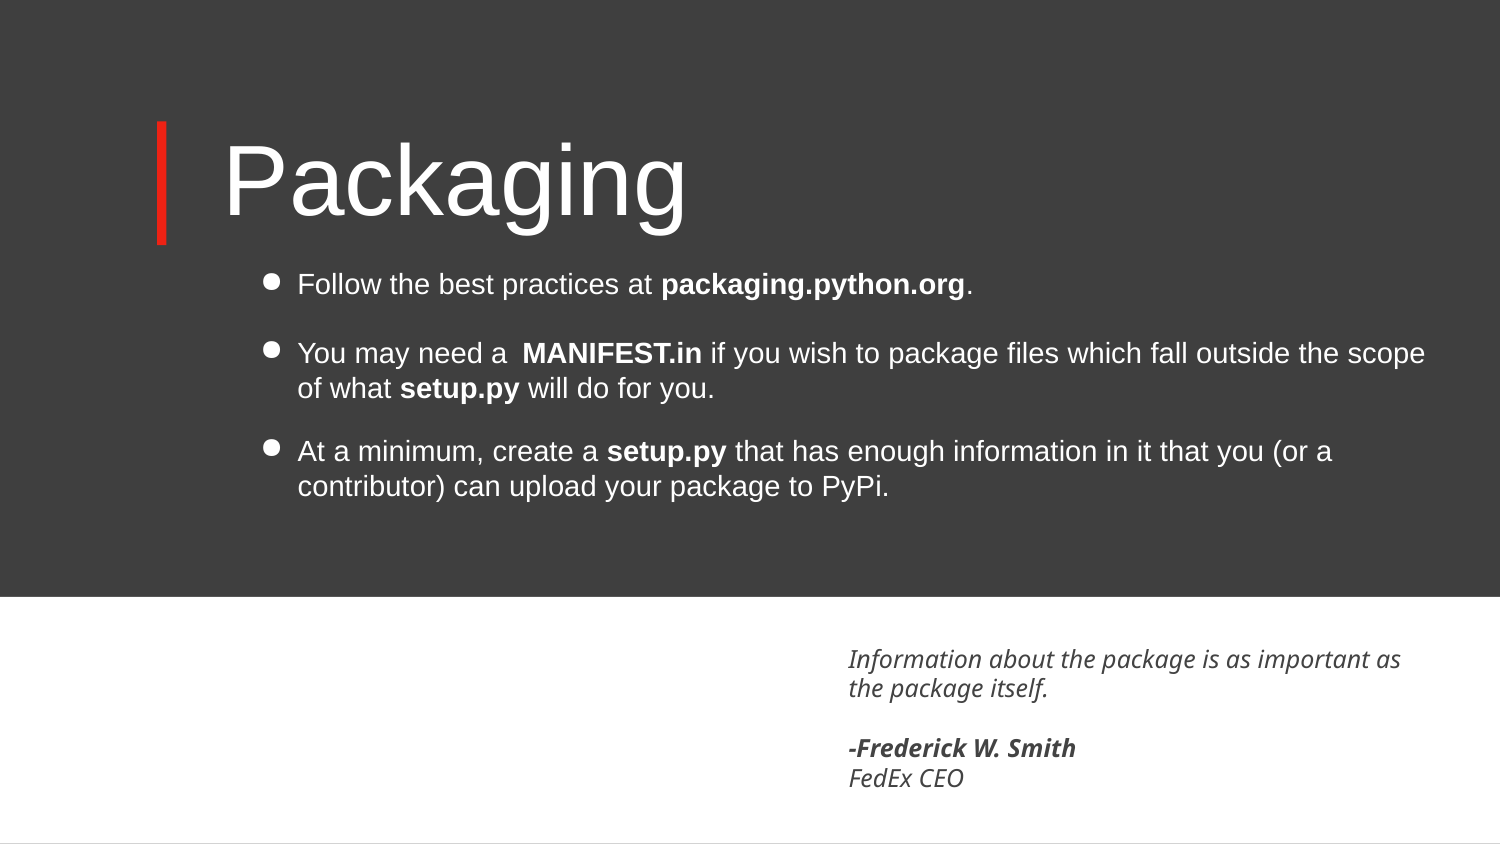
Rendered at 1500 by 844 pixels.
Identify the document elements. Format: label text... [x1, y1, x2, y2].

text_box At a minimum, create a setup.py that has enough information in it that you (or a contributor) can upload your package to PyPi. [207, 417, 1472, 517]
text_box You may need a MANIFEST.in if you wish to package files which fall outside the scope of what setup.py will do for you. [207, 319, 1456, 397]
text_box Follow the best practices at packaging.python.org. [207, 250, 1413, 319]
title Packaging [207, 108, 1238, 250]
text_box Information about the package is as important as the package itself. -Frederick W. Smith FedEx CEO [833, 628, 1456, 833]
